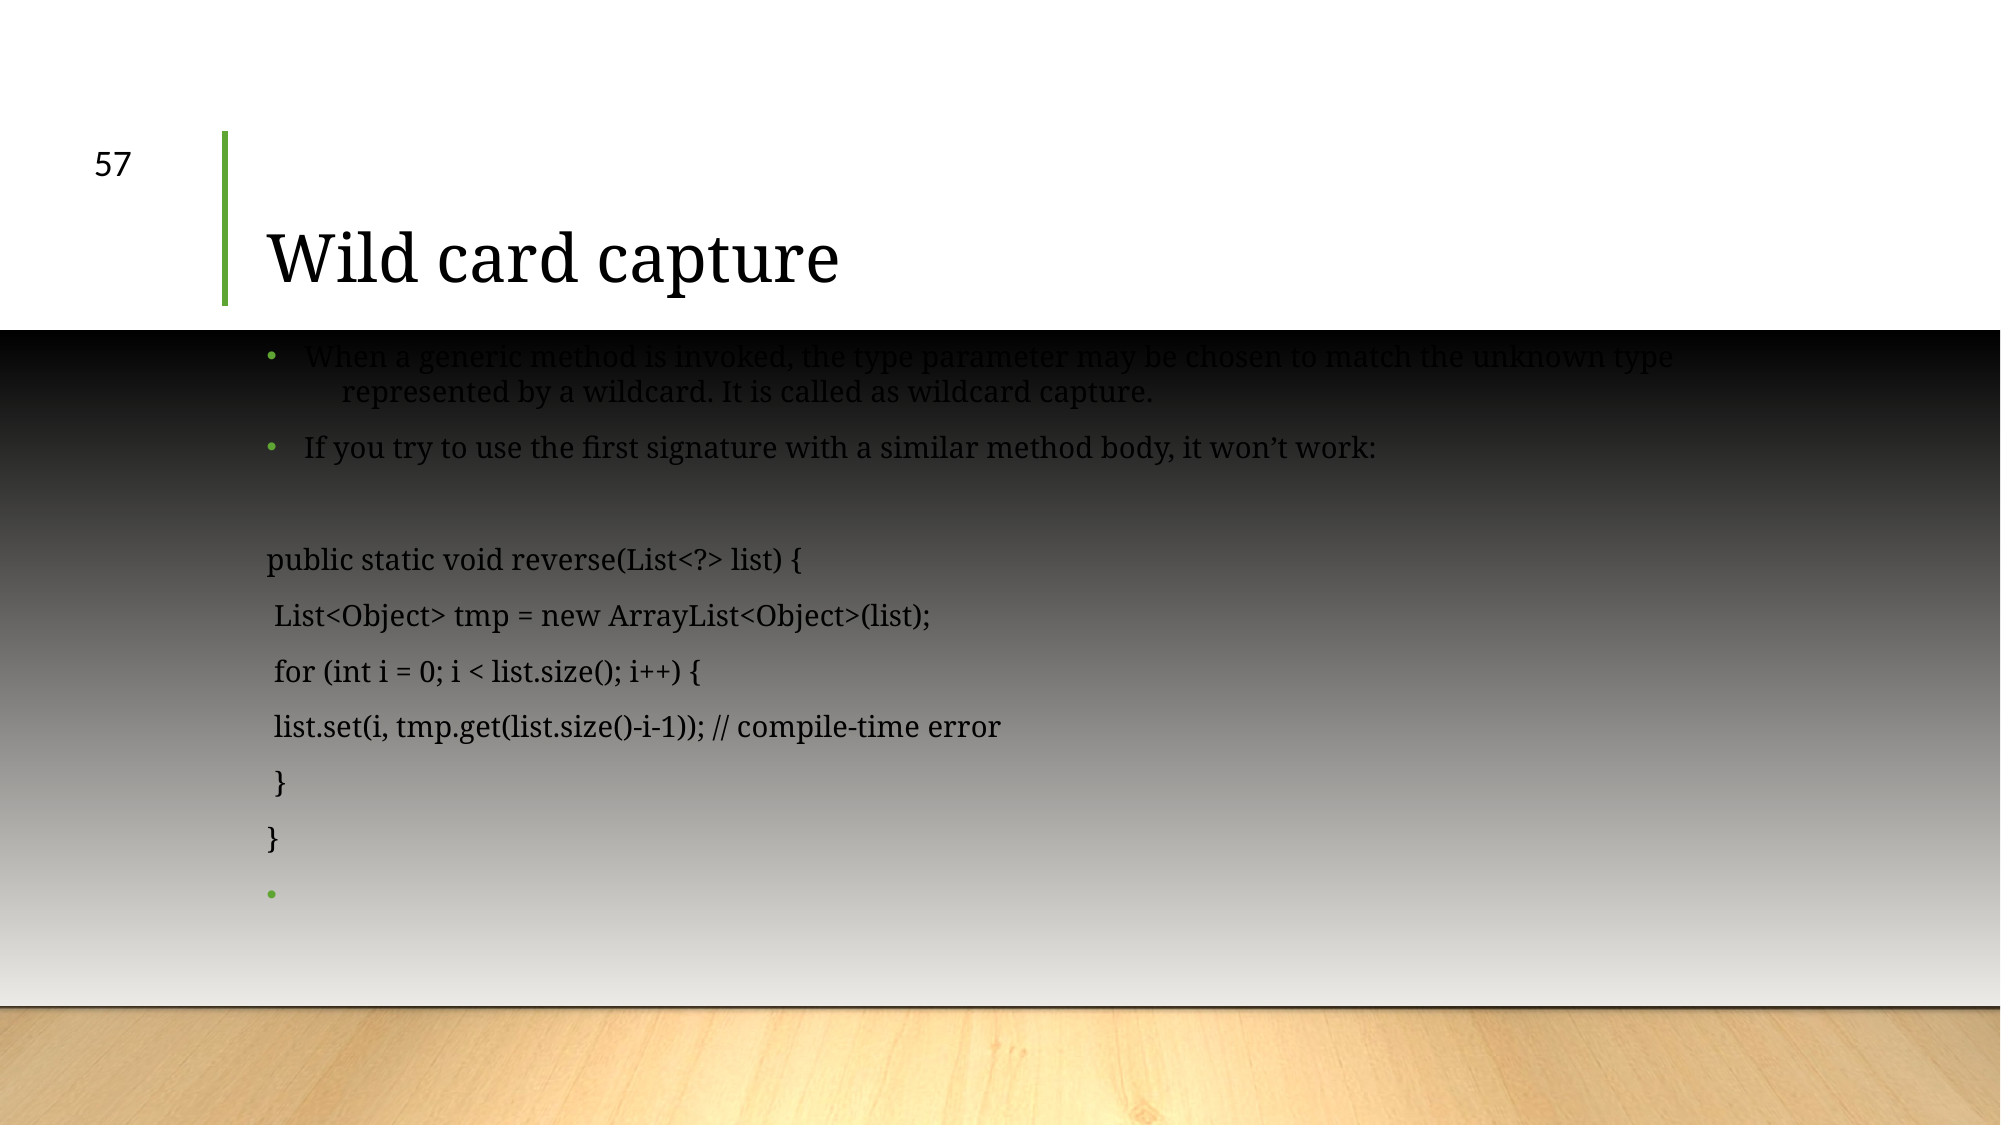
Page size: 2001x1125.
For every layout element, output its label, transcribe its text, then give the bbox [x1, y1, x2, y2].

list When a generic method is invoked, the type parameter may be chosen to match the unknown type represented by a wildcard. It is called as wildcard capture. If you try to use the first signature with a similar method body, it won’t work: public static void reverse(List<?> list) { List<Object> tmp = new ArrayList<Object>(list); for (int i = 0; i < list.size(); i++) { list.set(i, tmp.get(list.size()-i-1)); // compile-time error } } [251, 330, 1814, 897]
text_box [78, 131, 212, 214]
title Wild card capture [251, 131, 1814, 305]
